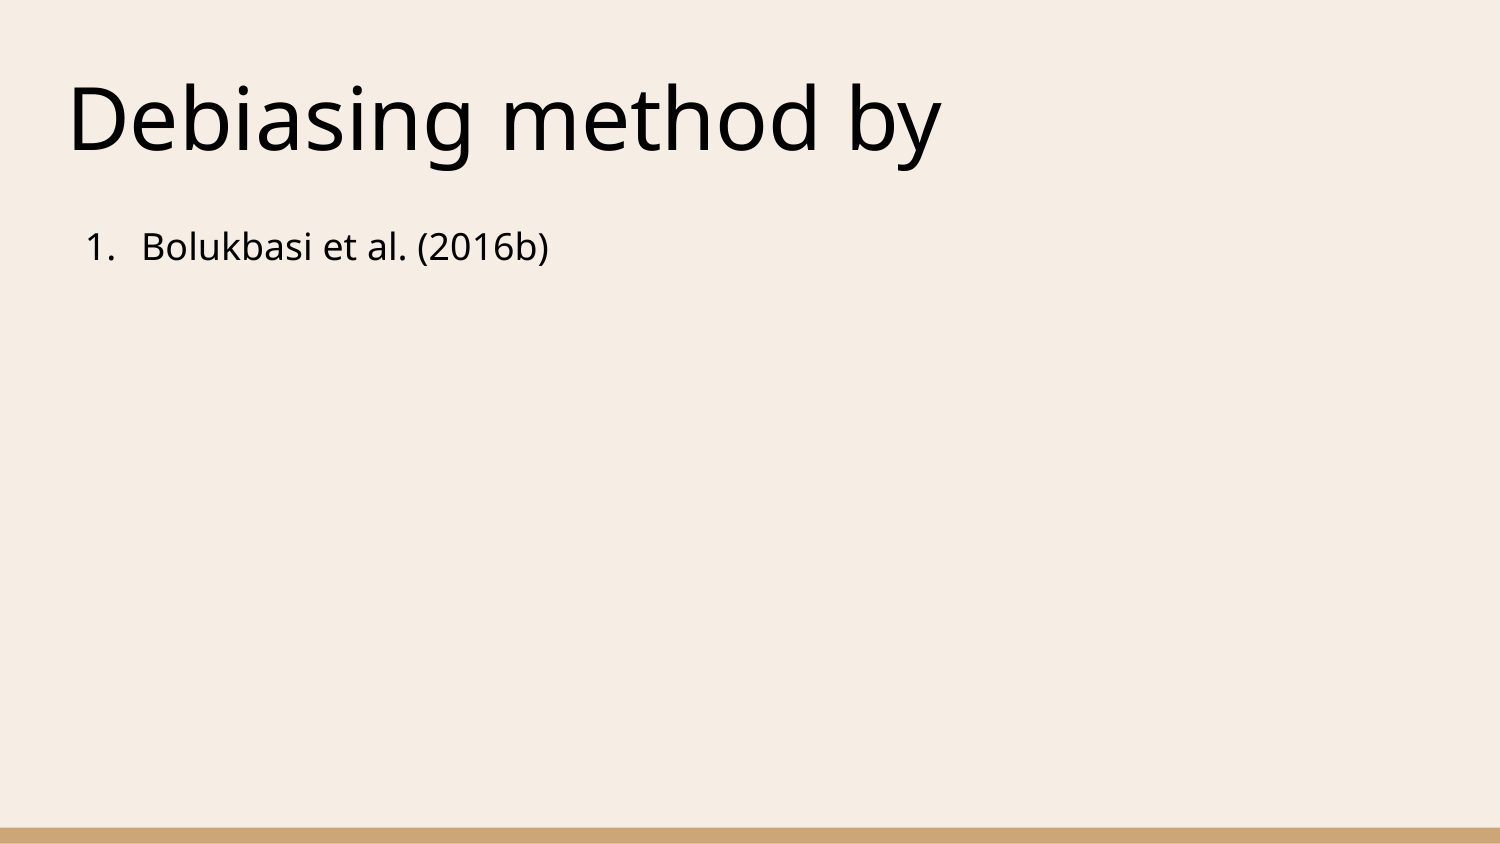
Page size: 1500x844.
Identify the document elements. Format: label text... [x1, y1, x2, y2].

title Debiasing method by [51, 46, 1449, 184]
list Bolukbasi et al. (2016b) [51, 200, 1449, 752]
